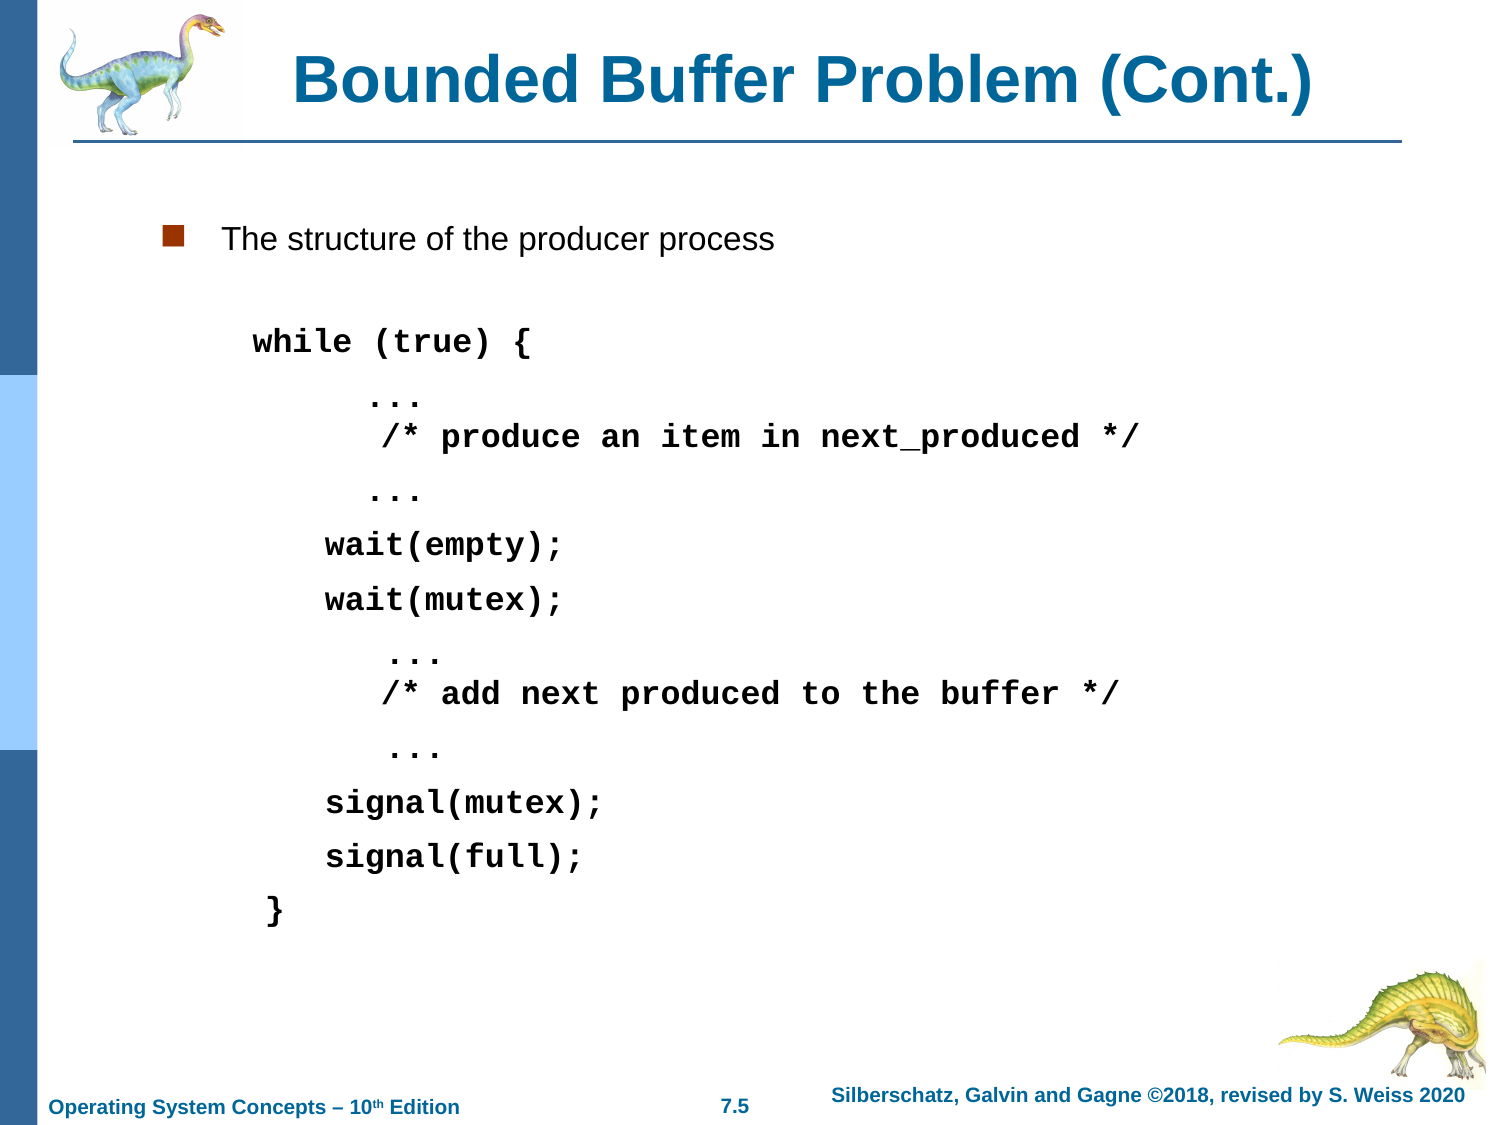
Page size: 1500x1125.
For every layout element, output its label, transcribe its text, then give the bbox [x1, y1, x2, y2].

picture [46, 0, 243, 149]
title Bounded Buffer Problem (Cont.) [182, 28, 1425, 124]
picture [1275, 959, 1486, 1090]
picture [1148, 1087, 1156, 1092]
list The structure of the producer process while (true) { ... /* produce an item in next_produced */ ... wait(empty); wait(mutex); ... /* add next produced to the buffer */ ... signal(mutex); signal(full); } [150, 209, 1438, 1010]
